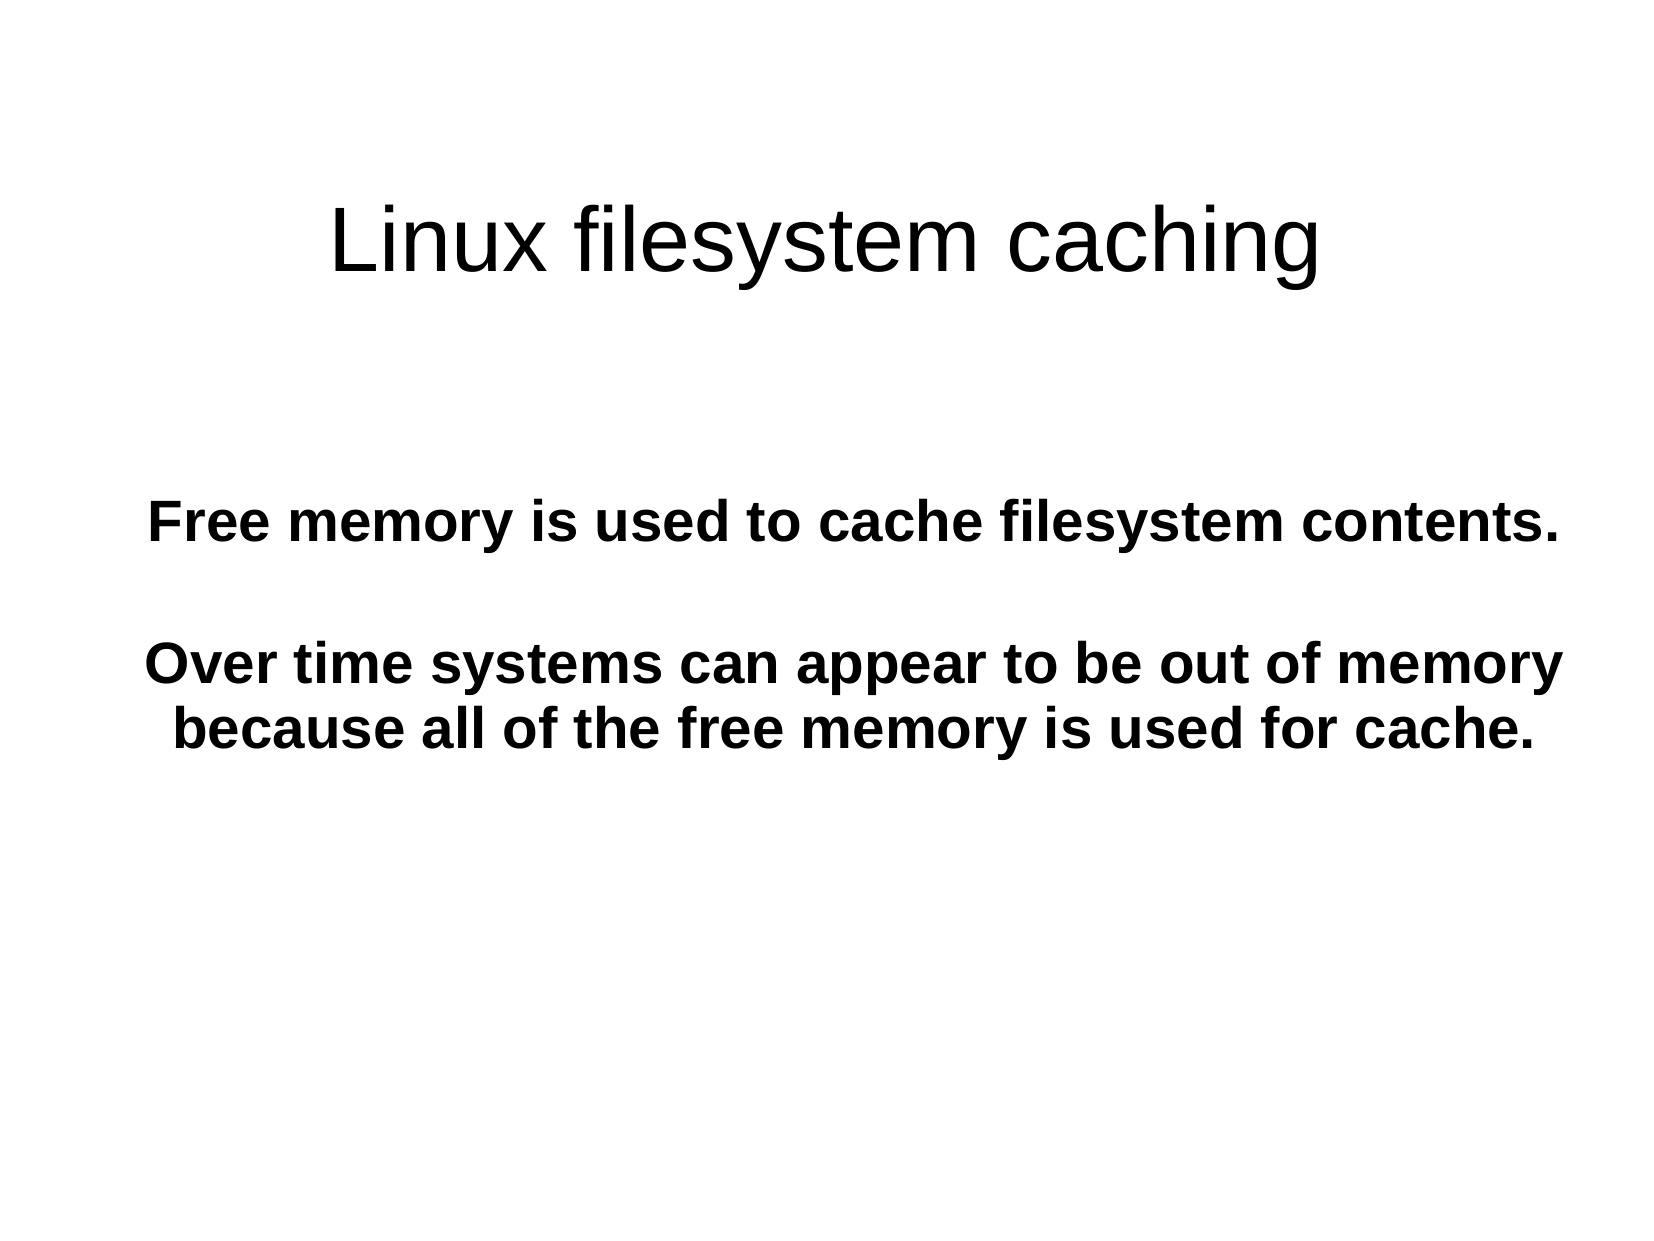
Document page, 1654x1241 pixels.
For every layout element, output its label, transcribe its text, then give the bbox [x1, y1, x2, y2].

list Free memory is used to cache filesystem contents. Over time systems can appear to be out of memory because all of the free memory is used for cache. [60, 488, 1651, 879]
title Linux filesystem caching [82, 84, 1571, 292]
